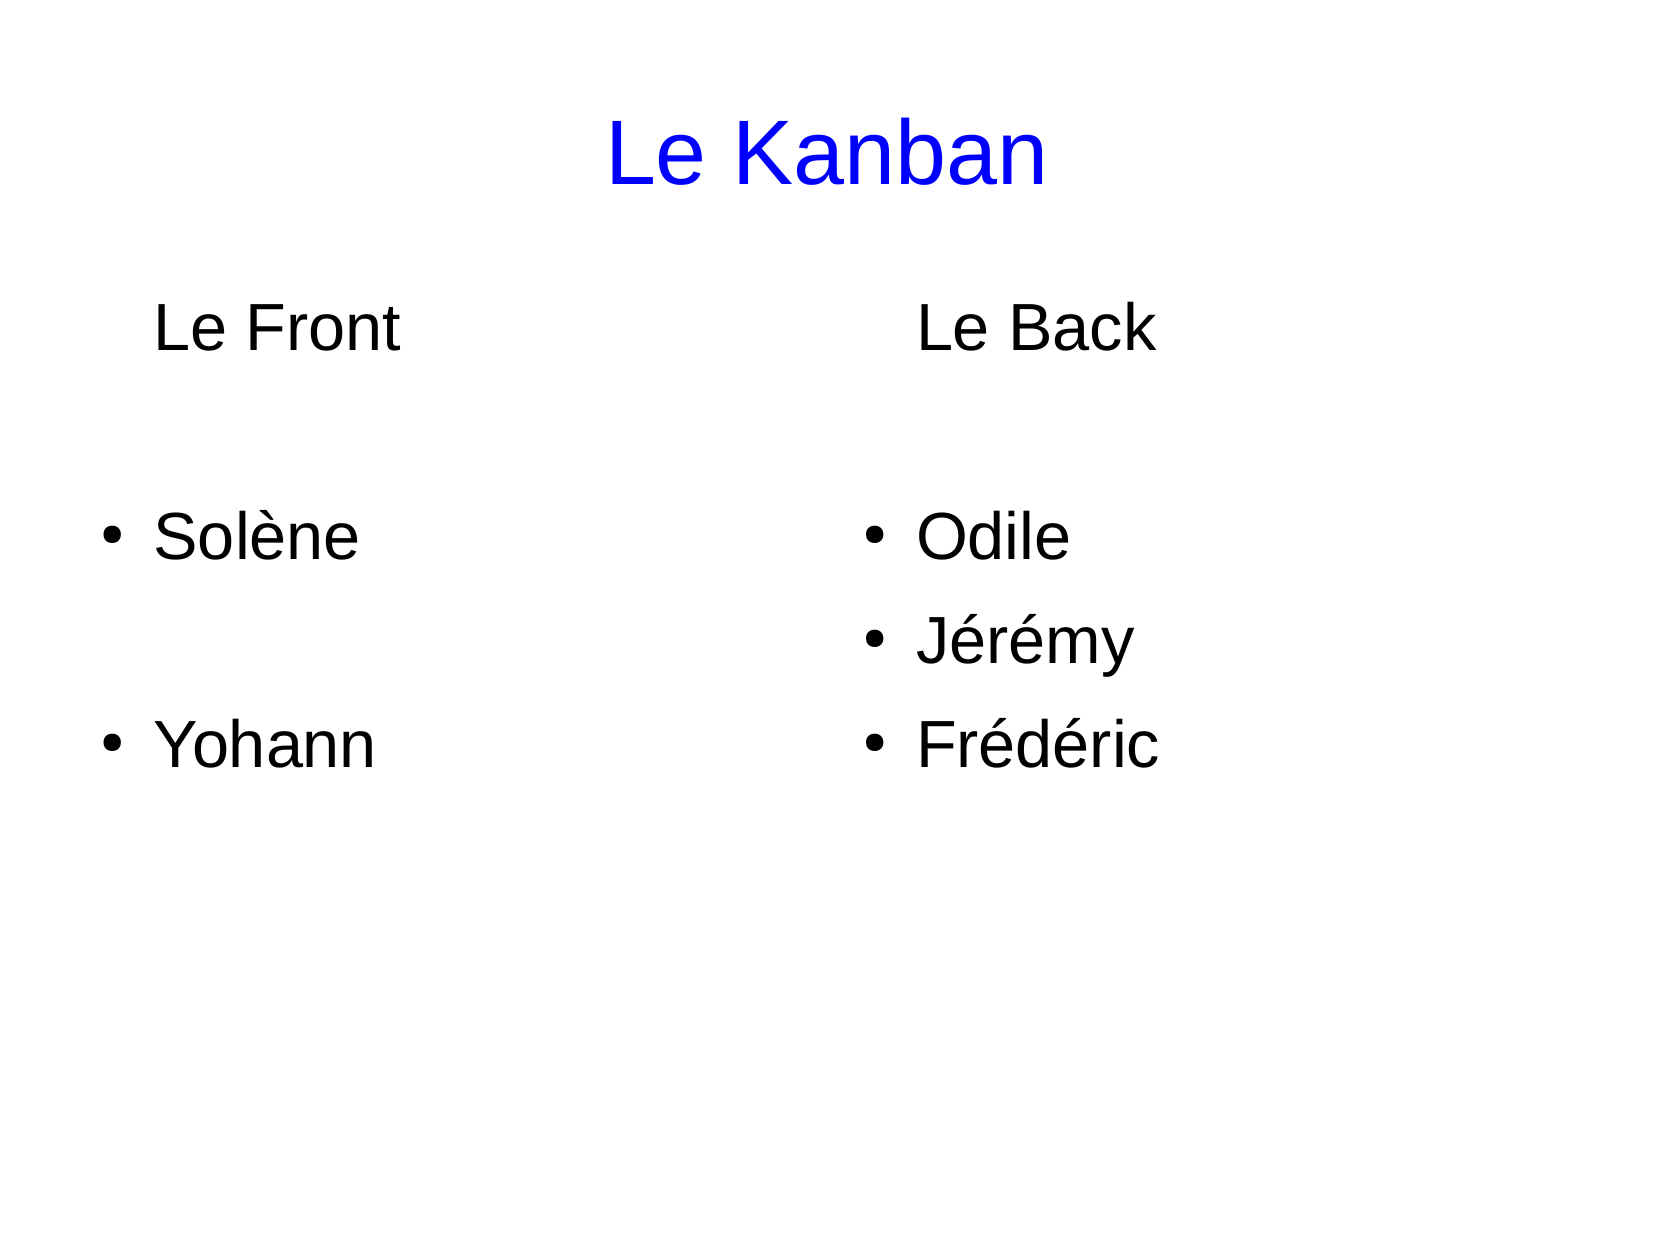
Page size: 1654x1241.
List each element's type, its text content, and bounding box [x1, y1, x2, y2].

list Le Back Odile Jérémy Frédéric [845, 290, 1572, 1010]
title Le Kanban [82, 49, 1571, 257]
list Le Front Solène Yohann [82, 290, 809, 1010]
